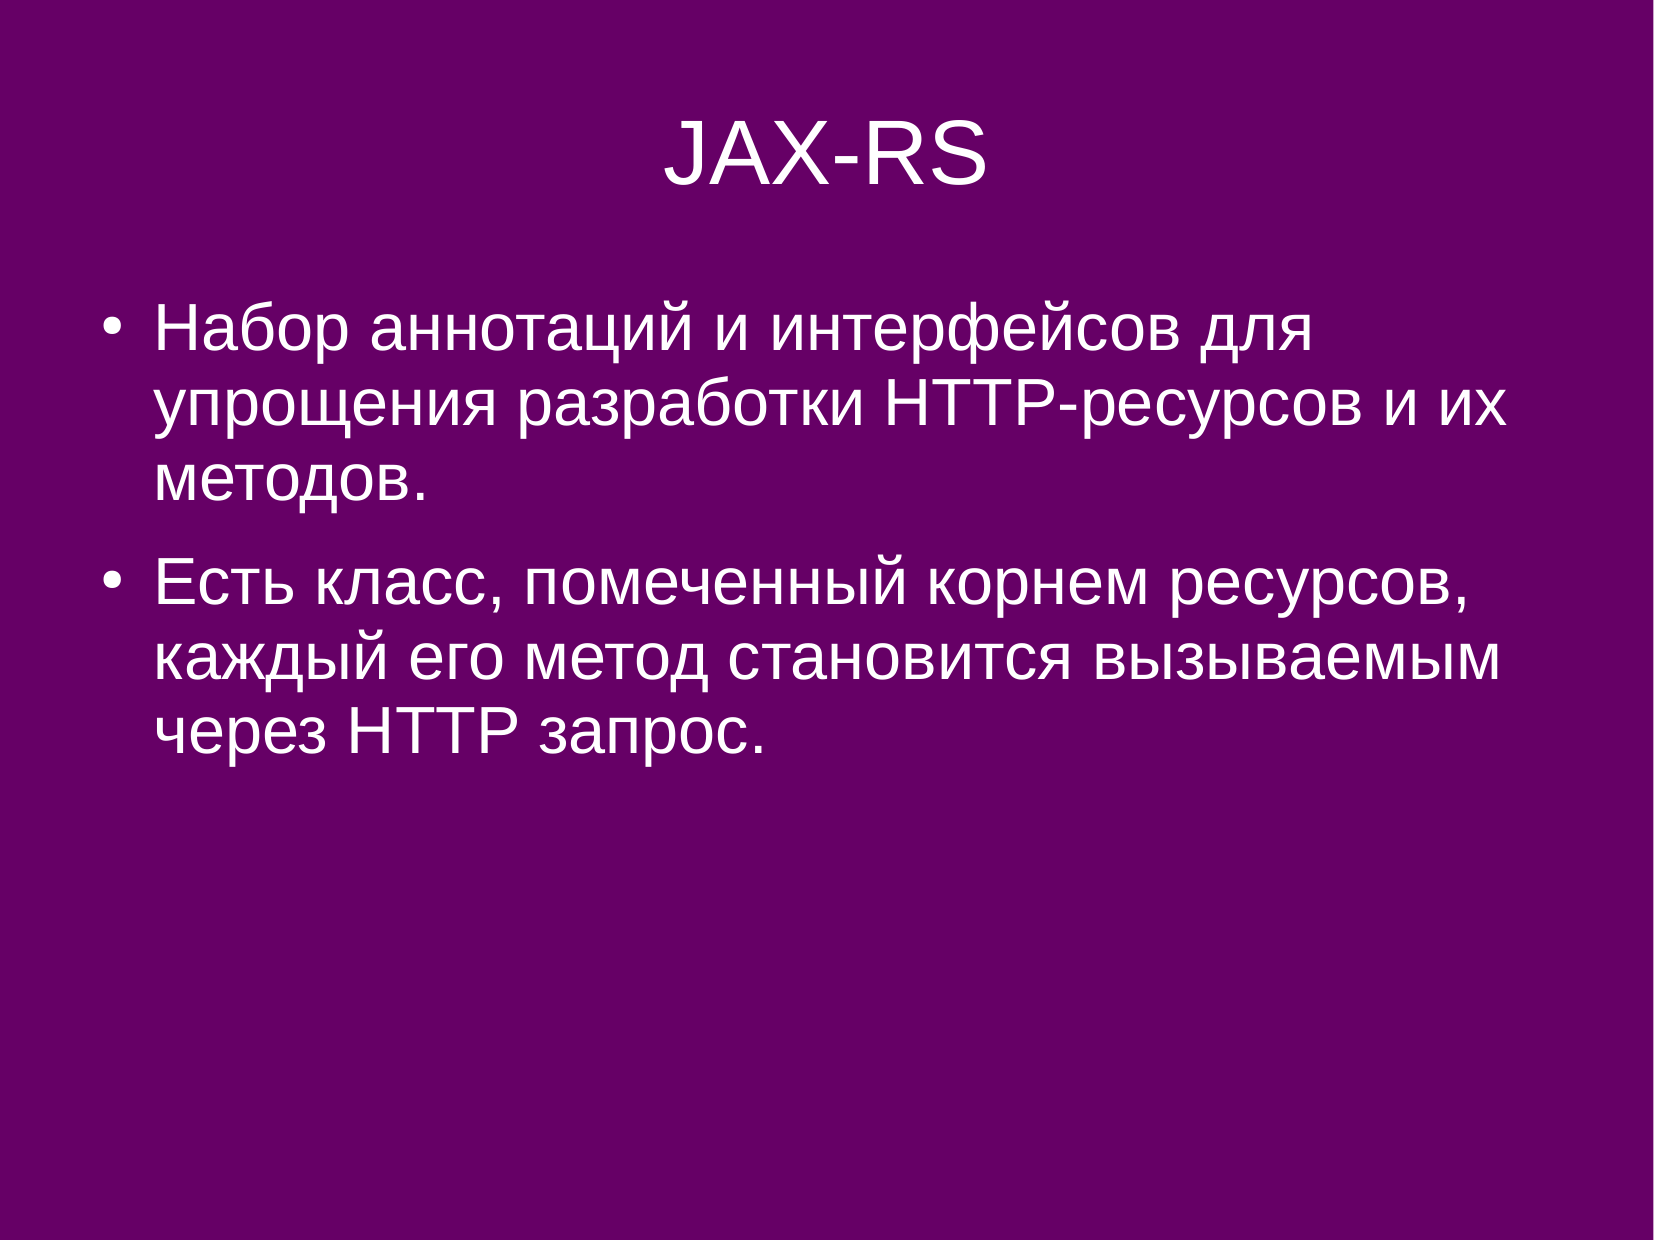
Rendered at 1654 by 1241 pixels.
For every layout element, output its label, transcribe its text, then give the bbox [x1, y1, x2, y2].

list Набор аннотаций и интерфейсов для упрощения разработки HTTP-ресурсов и их методов. Есть класс, помеченный корнем ресурсов, каждый его метод становится вызываемым через HTTP запрос. [82, 290, 1571, 1010]
title JAX-RS [82, 49, 1571, 257]
